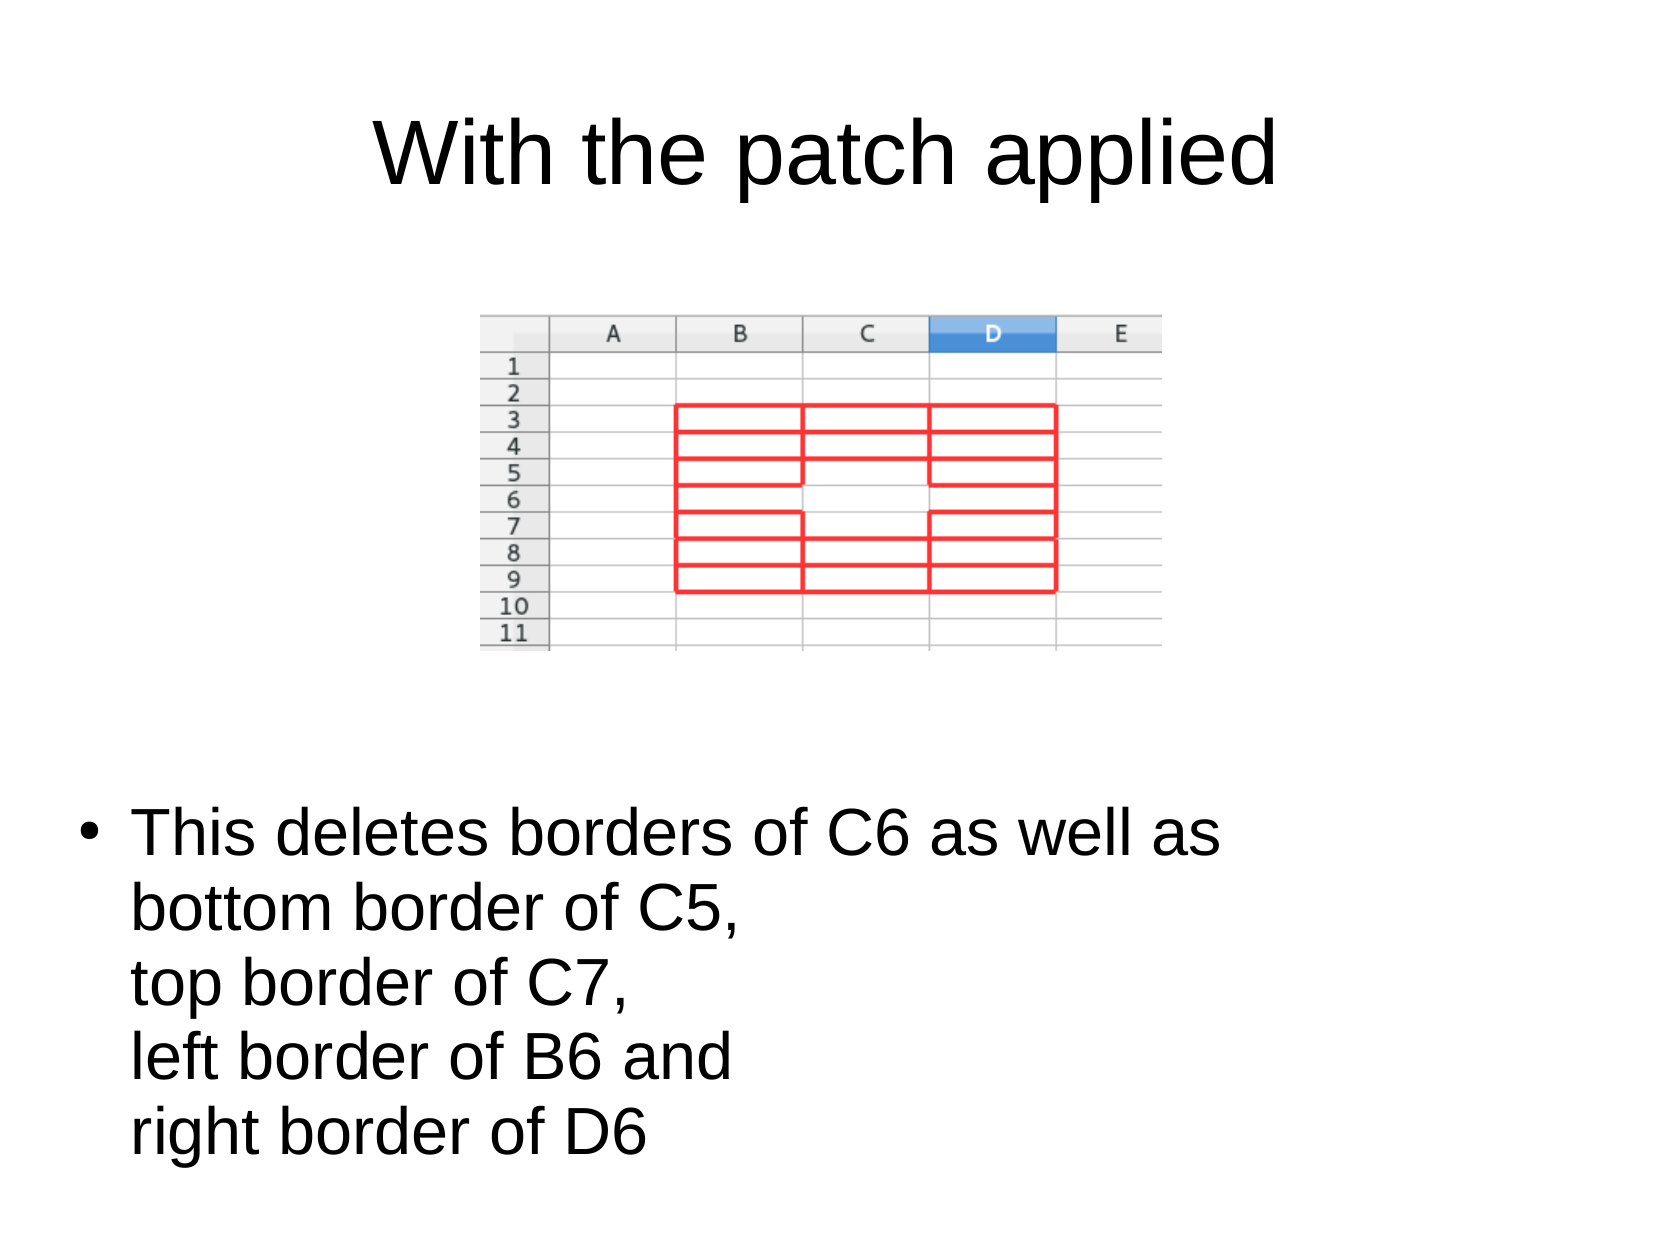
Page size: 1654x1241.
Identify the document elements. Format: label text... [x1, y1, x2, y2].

title With the patch applied [82, 49, 1571, 257]
picture [480, 314, 1162, 651]
list This deletes borders of C6 as well as bottom border of C5, top border of C7, left border of B6 and right border of D6 [60, 795, 1549, 1171]
